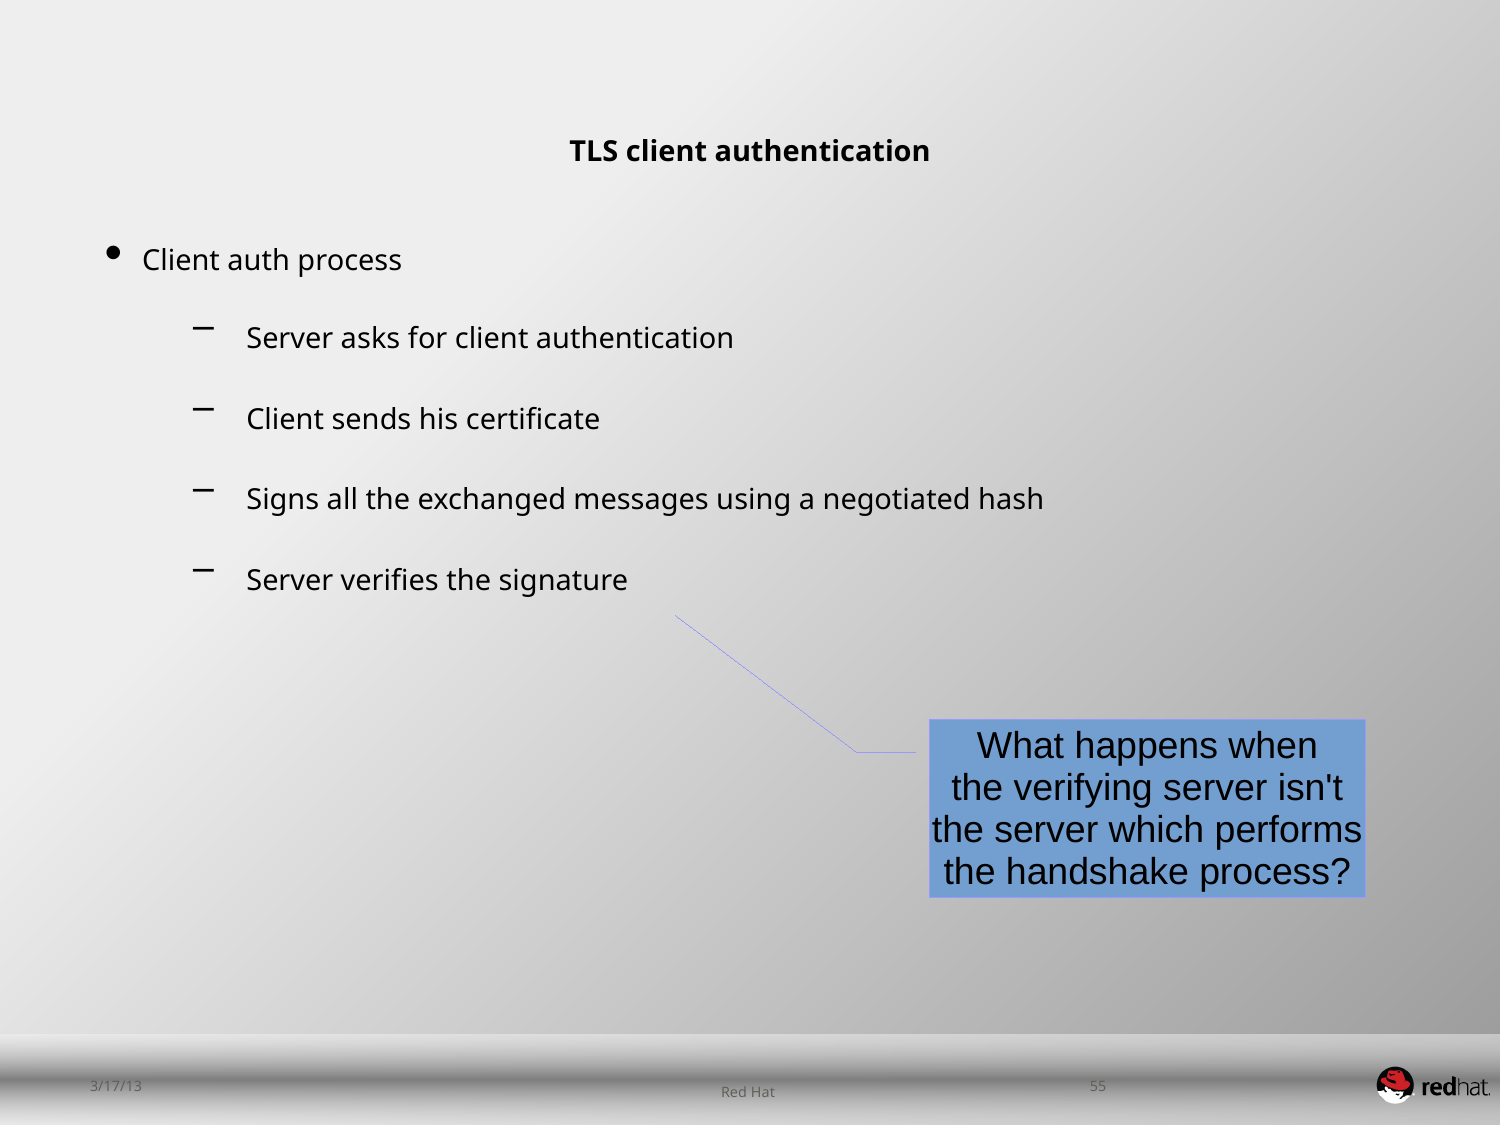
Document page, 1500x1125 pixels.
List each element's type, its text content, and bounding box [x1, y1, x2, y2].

title TLS client authentication [75, 22, 1426, 188]
text_box What happens when the verifying server isn't the server which performs the handshake process? [930, 720, 1365, 897]
slide_number <number> [1074, 1051, 1337, 1112]
picture [1364, 1057, 1500, 1110]
footer Red Hat [300, 1065, 1200, 1110]
slide_number 3/17/13 [75, 1051, 425, 1112]
list Client auth process Server asks for client authentication Client sends his certificate Signs all the exchanged messages using a negotiated hash Server verifies the signature [74, 209, 1425, 1012]
